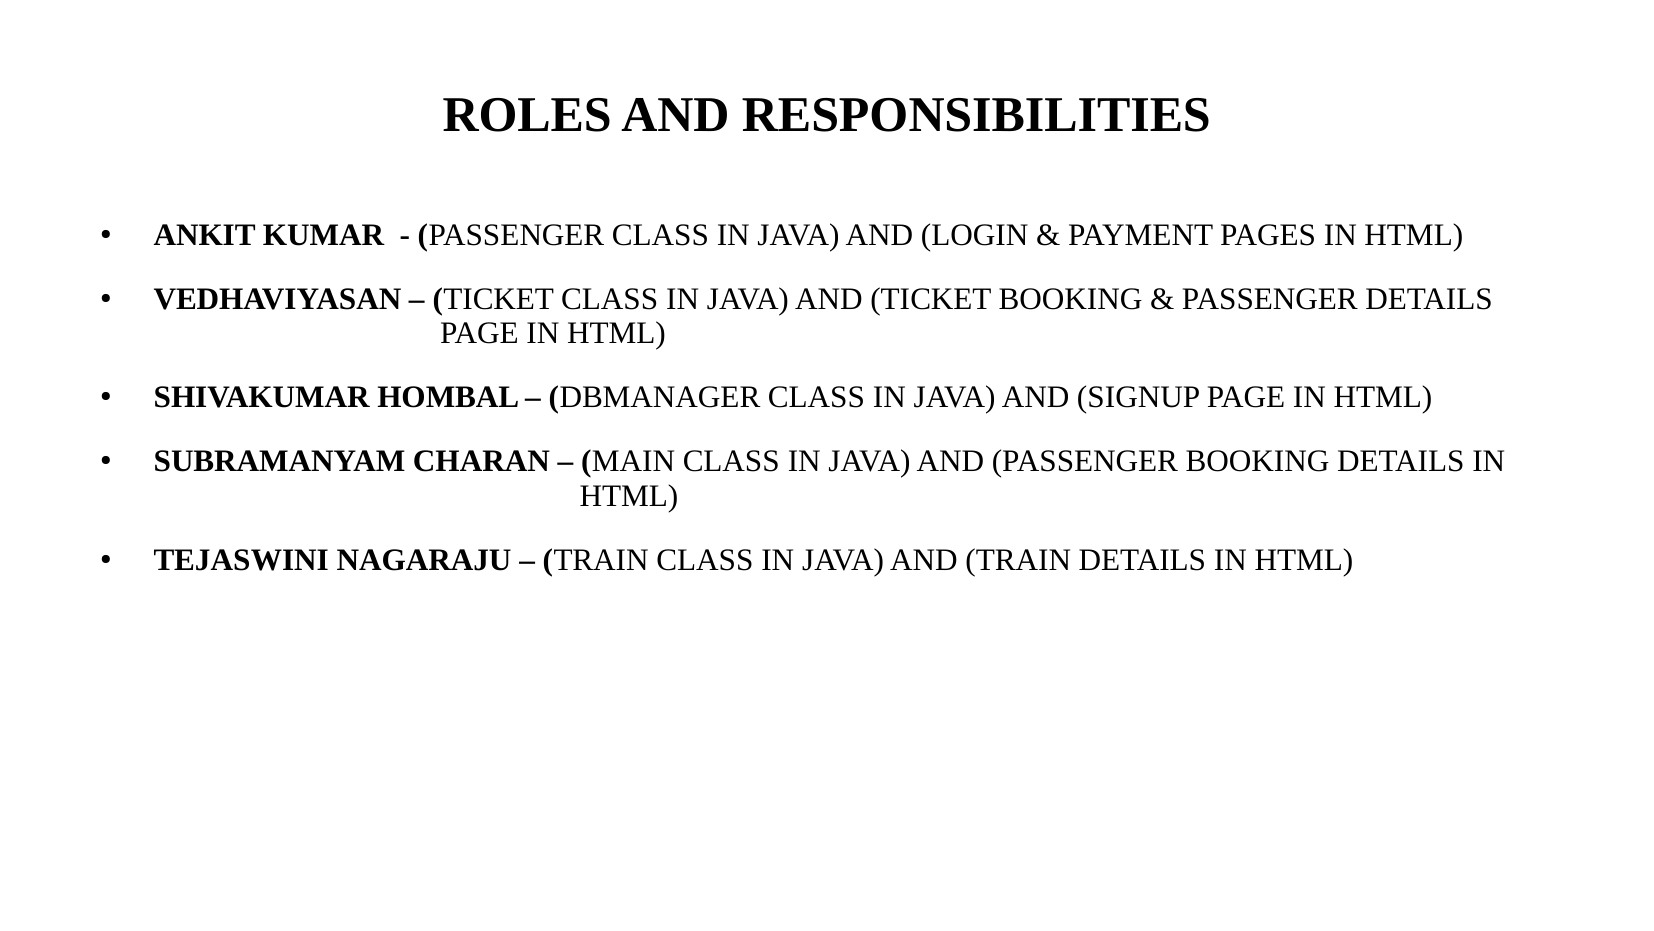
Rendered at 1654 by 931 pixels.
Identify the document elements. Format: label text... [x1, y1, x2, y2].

title ROLES AND RESPONSIBILITIES [82, 37, 1571, 193]
list ANKIT KUMAR - (PASSENGER CLASS IN JAVA) AND (LOGIN & PAYMENT PAGES IN HTML) VEDHAVIYASAN – (TICKET CLASS IN JAVA) AND (TICKET BOOKING & PASSENGER DETAILS PAGE IN HTML) SHIVAKUMAR HOMBAL – (DBMANAGER CLASS IN JAVA) AND (SIGNUP PAGE IN HTML) SUBRAMANYAM CHARAN – (MAIN CLASS IN JAVA) AND (PASSENGER BOOKING DETAILS IN HTML) TEJASWINI NAGARAJU – (TRAIN CLASS IN JAVA) AND (TRAIN DETAILS IN HTML) [82, 217, 1571, 758]
